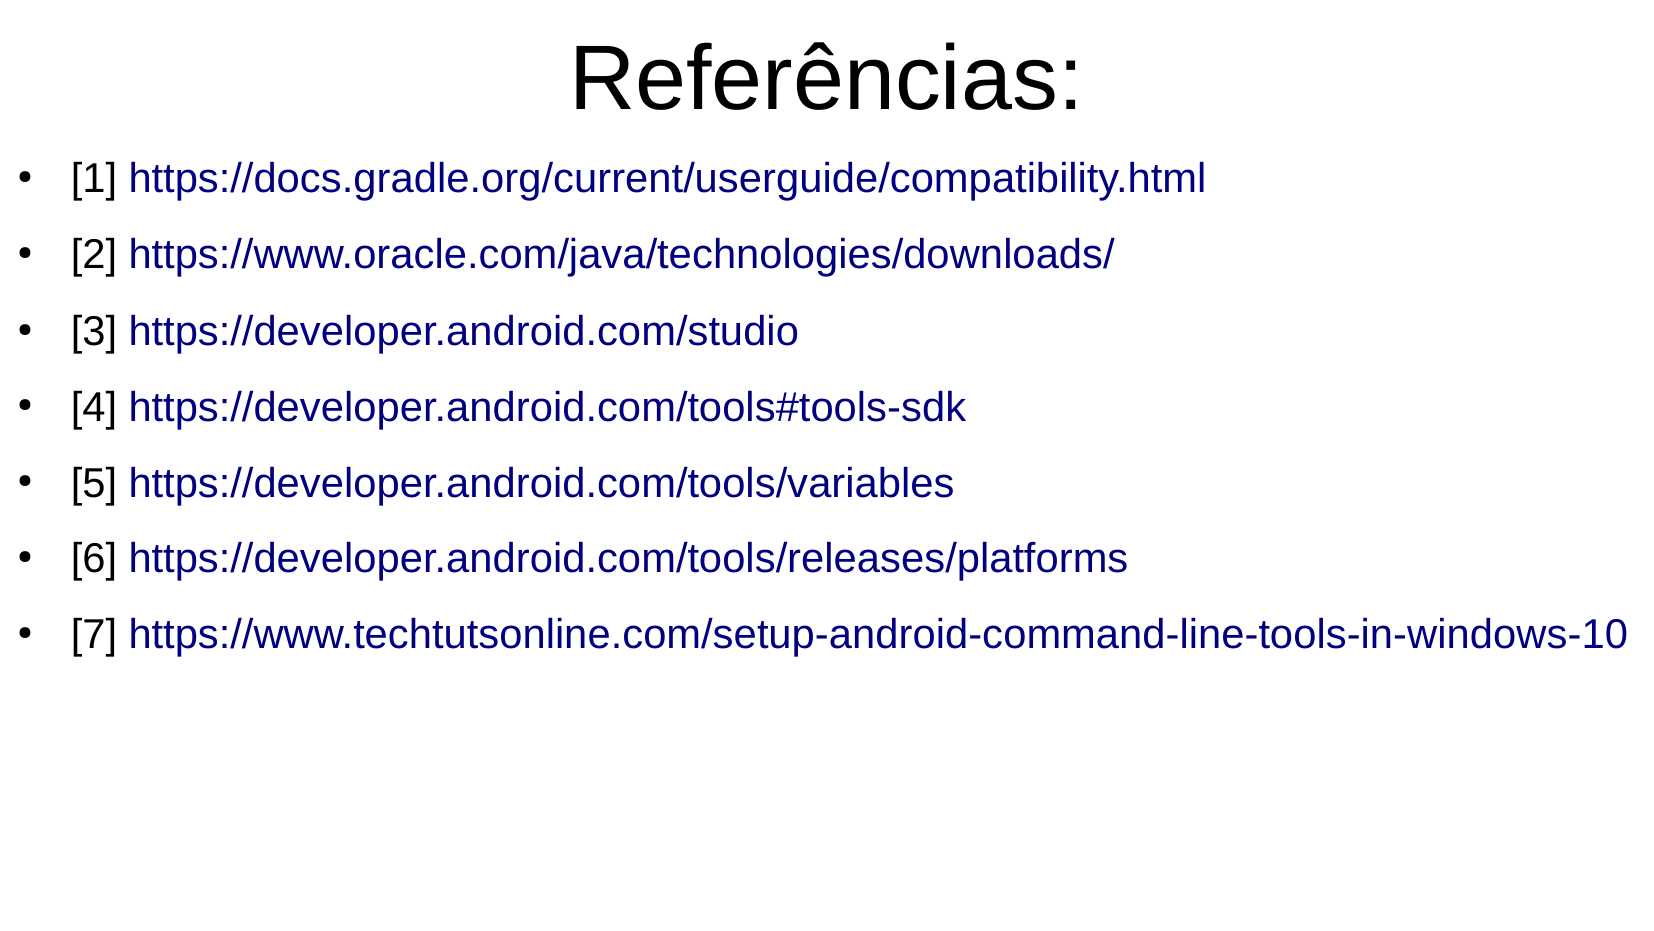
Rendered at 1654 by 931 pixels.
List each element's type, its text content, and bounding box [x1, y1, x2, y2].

list [1] https://docs.gradle.org/current/userguide/compatibility.html [2] https://www.oracle.com/java/technologies/downloads/ [3] https://developer.android.com/studio [4] https://developer.android.com/tools#tools-sdk [5] https://developer.android.com/tools/variables [6] https://developer.android.com/tools/releases/platforms [7] https://www.techtutsonline.com/setup-android-command-line-tools-in-windows-10 [0, 155, 1654, 867]
title Referências: [0, 0, 1654, 155]
